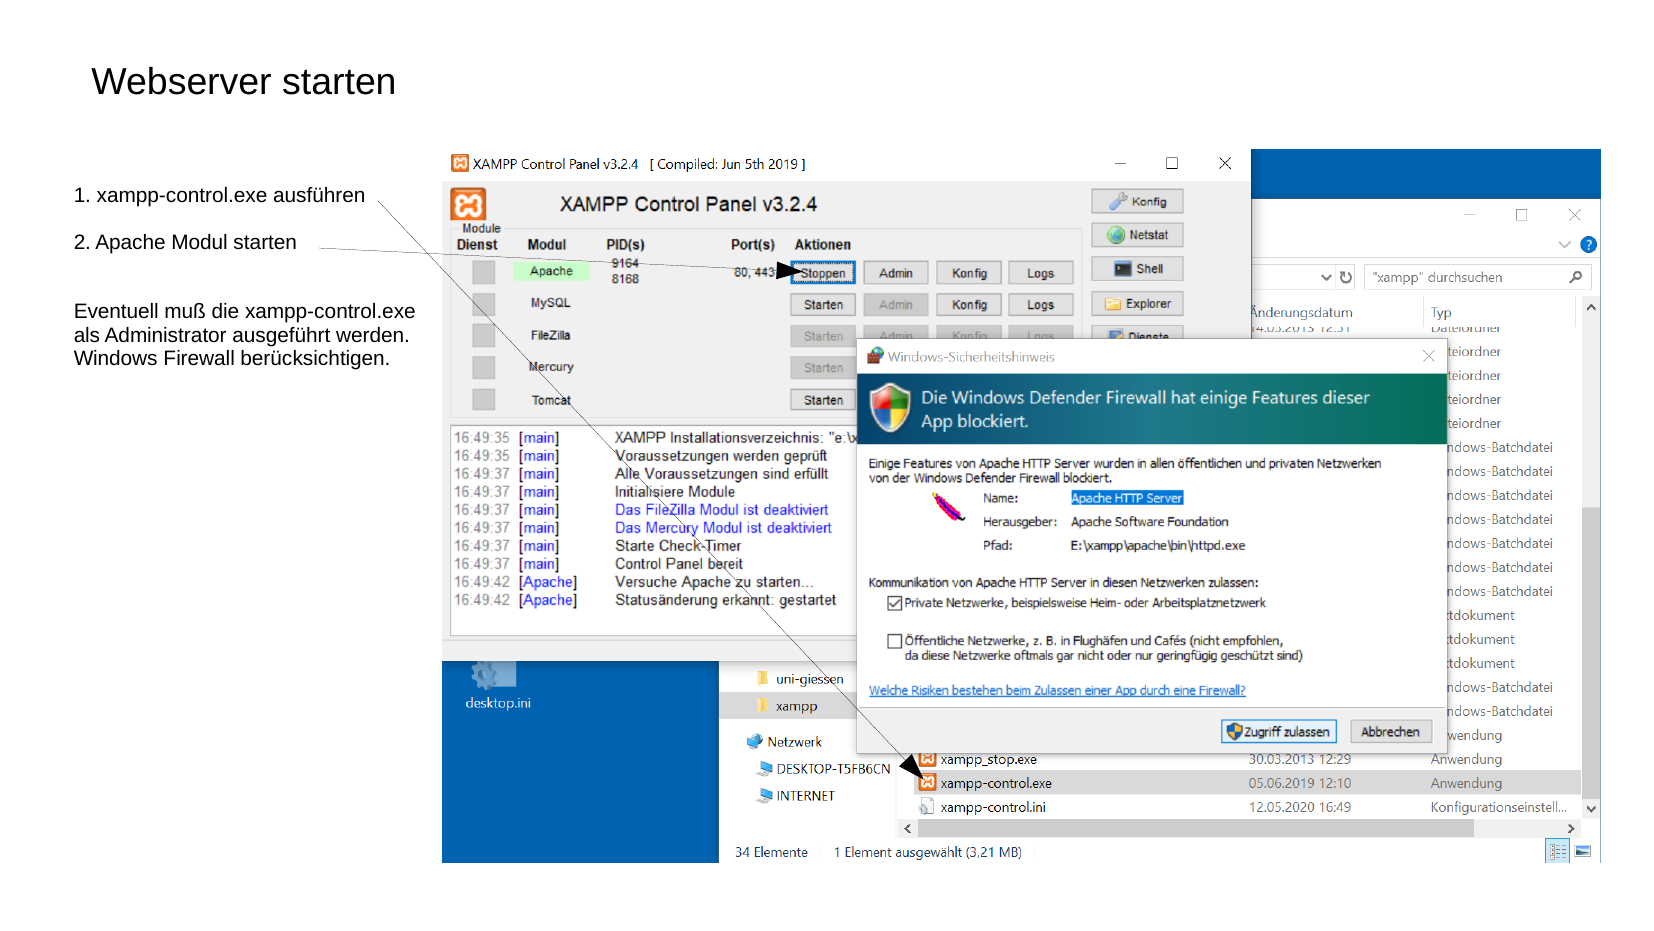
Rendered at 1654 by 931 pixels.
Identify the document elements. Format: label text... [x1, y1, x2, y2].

text_box Webserver starten [70, 53, 678, 110]
picture [442, 149, 1601, 863]
text_box 1. xampp-control.exe ausführen 2. Apache Modul starten Eventuell muß die xampp-control.exe als Administrator ausgeführt werden. Windows Firewall berücksichtigen. [53, 176, 431, 378]
